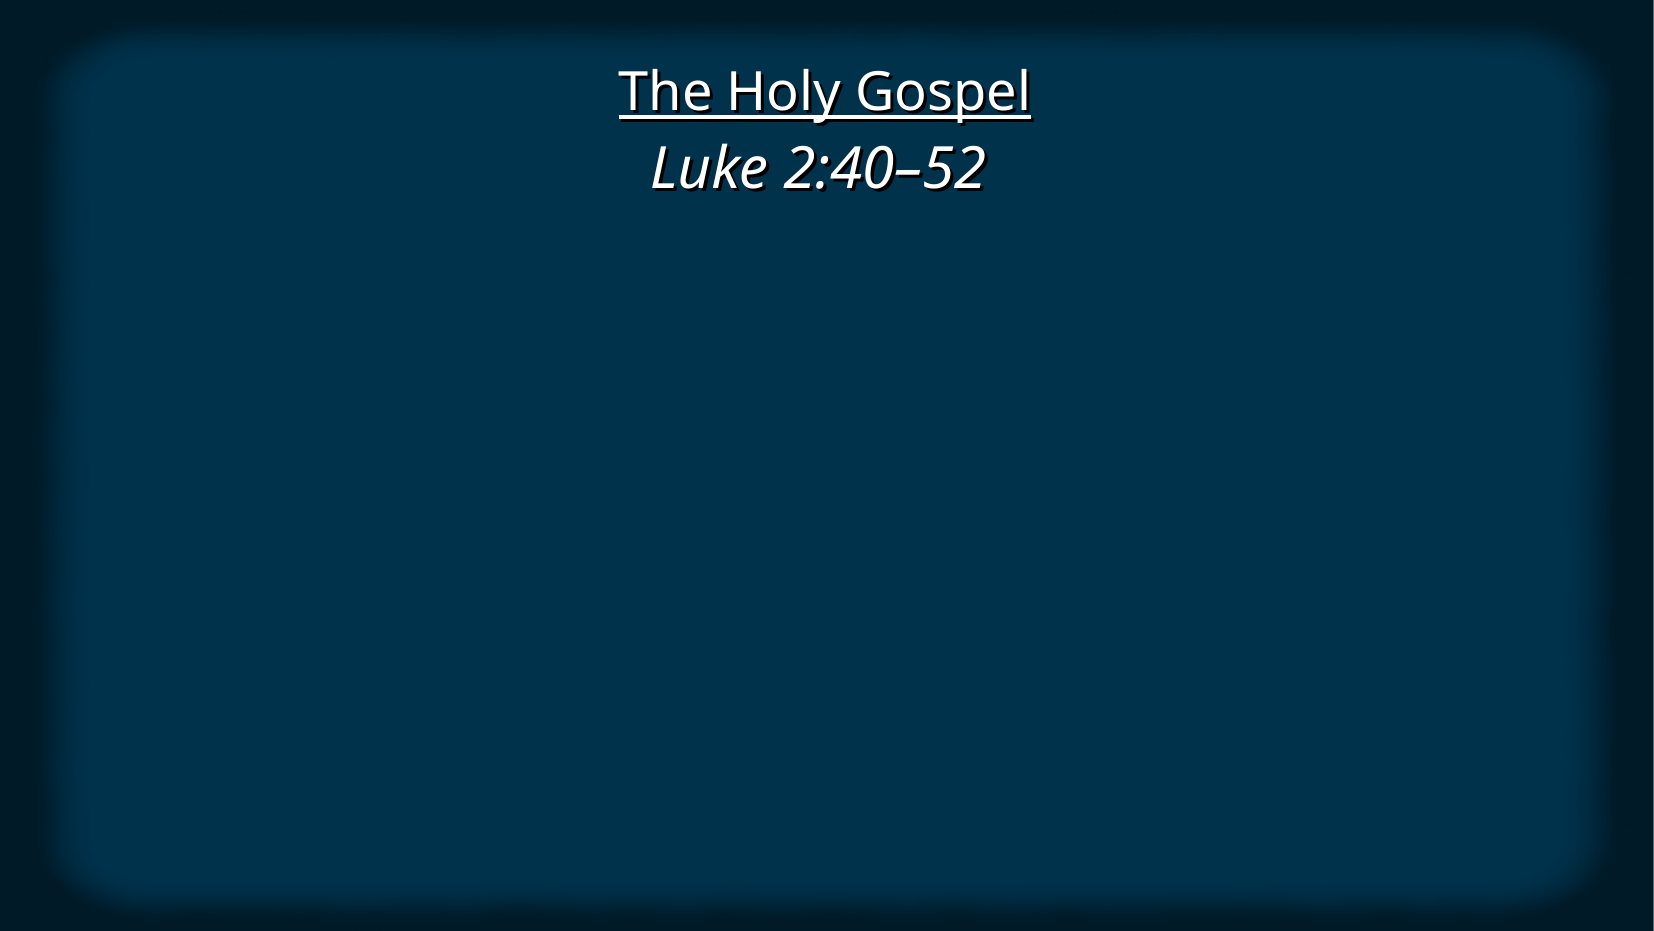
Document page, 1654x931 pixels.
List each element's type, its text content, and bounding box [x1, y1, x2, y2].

picture [0, 0, 1654, 931]
text_box The Holy Gospel Luke 2:40–52 [75, 45, 1576, 209]
